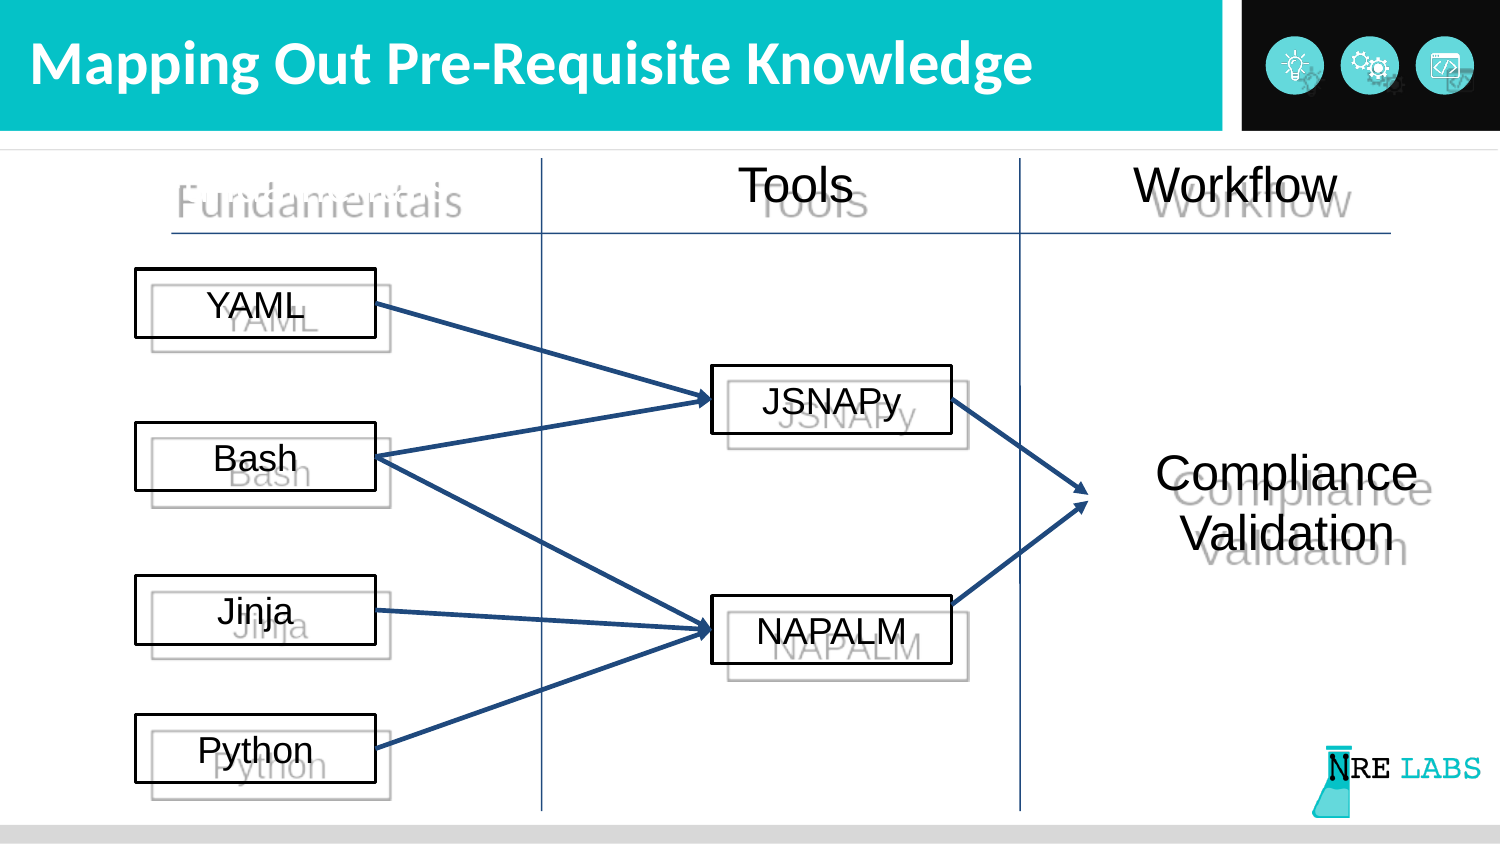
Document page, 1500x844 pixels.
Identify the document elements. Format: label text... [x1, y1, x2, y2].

title Jinja [135, 575, 376, 645]
title Compliance Validation [1088, 415, 1486, 586]
title YAML [135, 268, 376, 338]
picture [1347, 42, 1393, 88]
picture [1425, 45, 1465, 86]
title Python [135, 714, 376, 783]
title JSNAPy [712, 365, 952, 434]
title Fundamentals [85, 138, 523, 226]
title Tools [640, 138, 952, 226]
title Workflow [1079, 143, 1391, 222]
picture [1312, 735, 1500, 818]
picture [1272, 42, 1318, 88]
title Bash [135, 422, 376, 491]
list Mapping Out Pre-Requisite Knowledge [18, 16, 1126, 105]
title NAPALM [712, 595, 952, 664]
